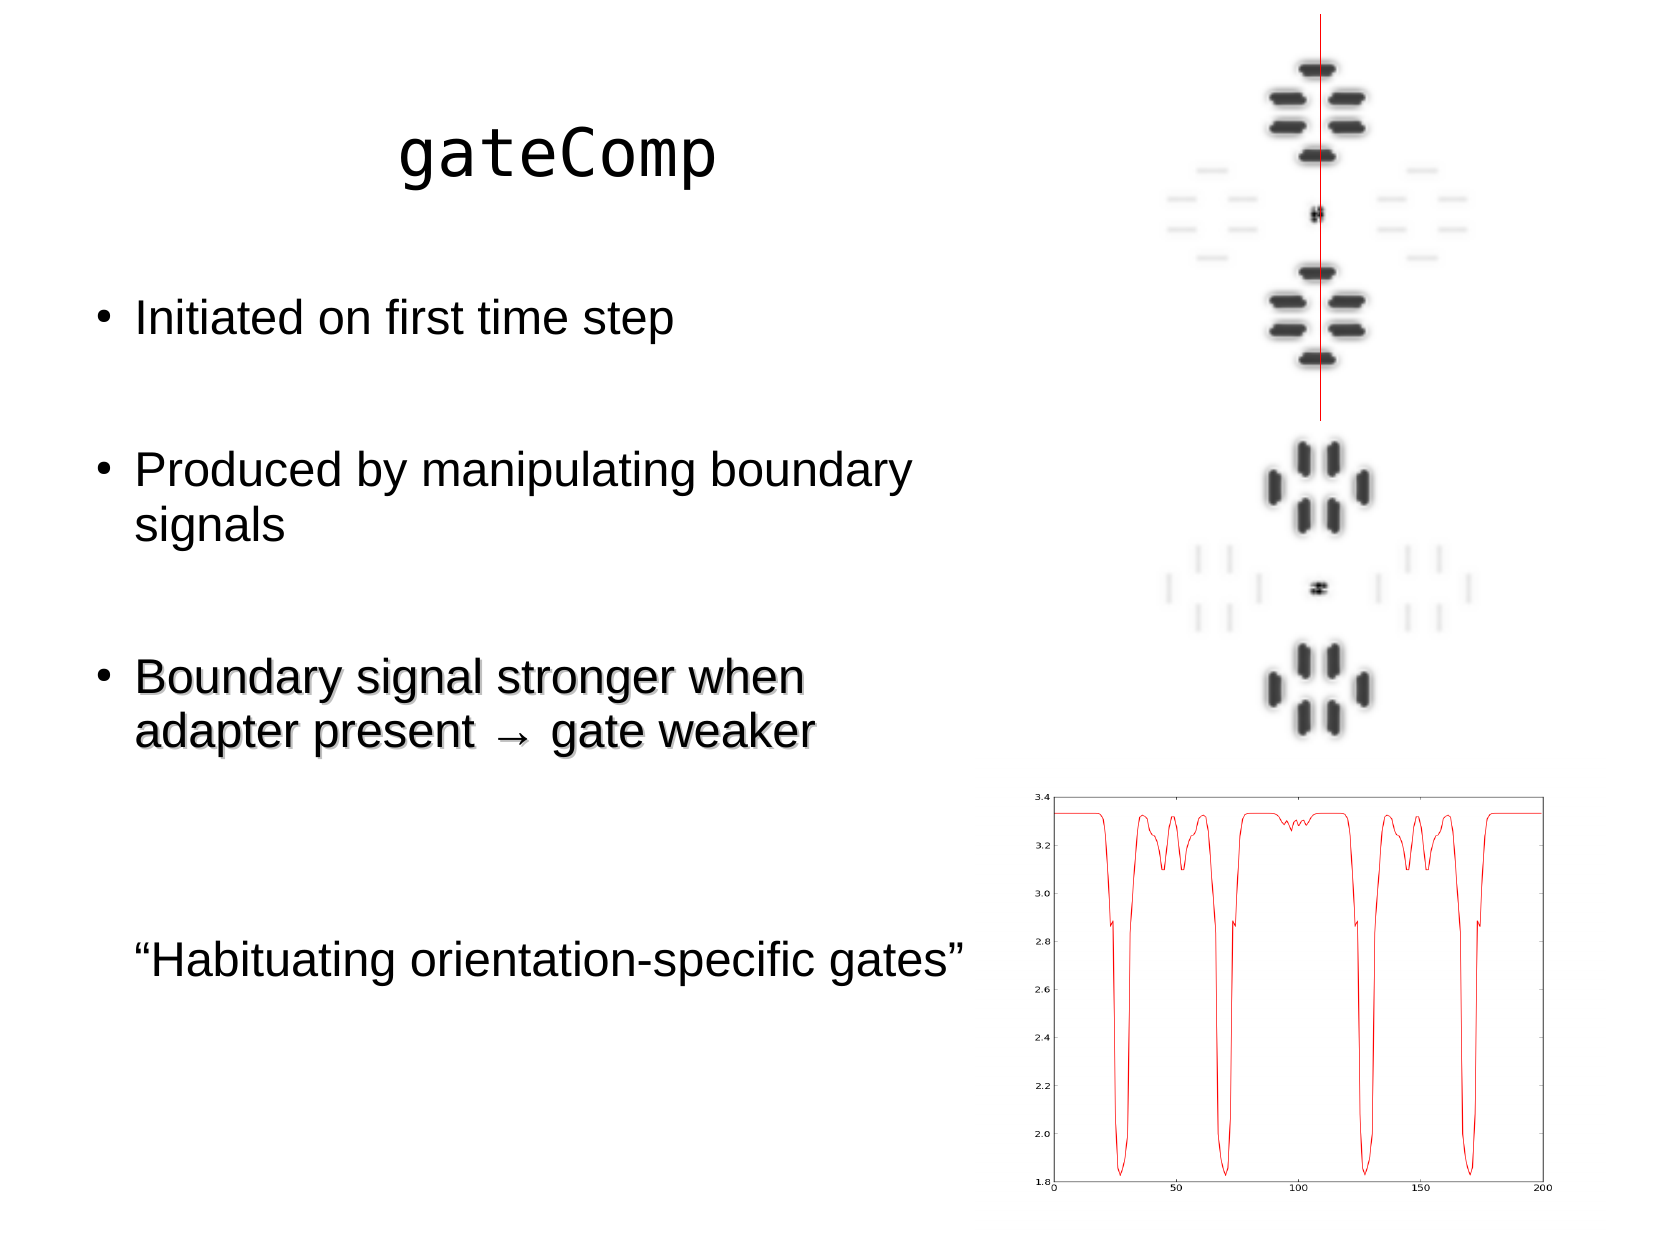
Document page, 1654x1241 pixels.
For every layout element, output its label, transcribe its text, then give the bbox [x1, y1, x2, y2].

list Initiated on first time step Produced by manipulating boundary signals Boundary signal stronger when adapter present → gate weaker “Habituating orientation-specific gates” [82, 290, 975, 1010]
picture [975, 14, 1606, 1231]
title gateComp [82, 49, 1035, 257]
